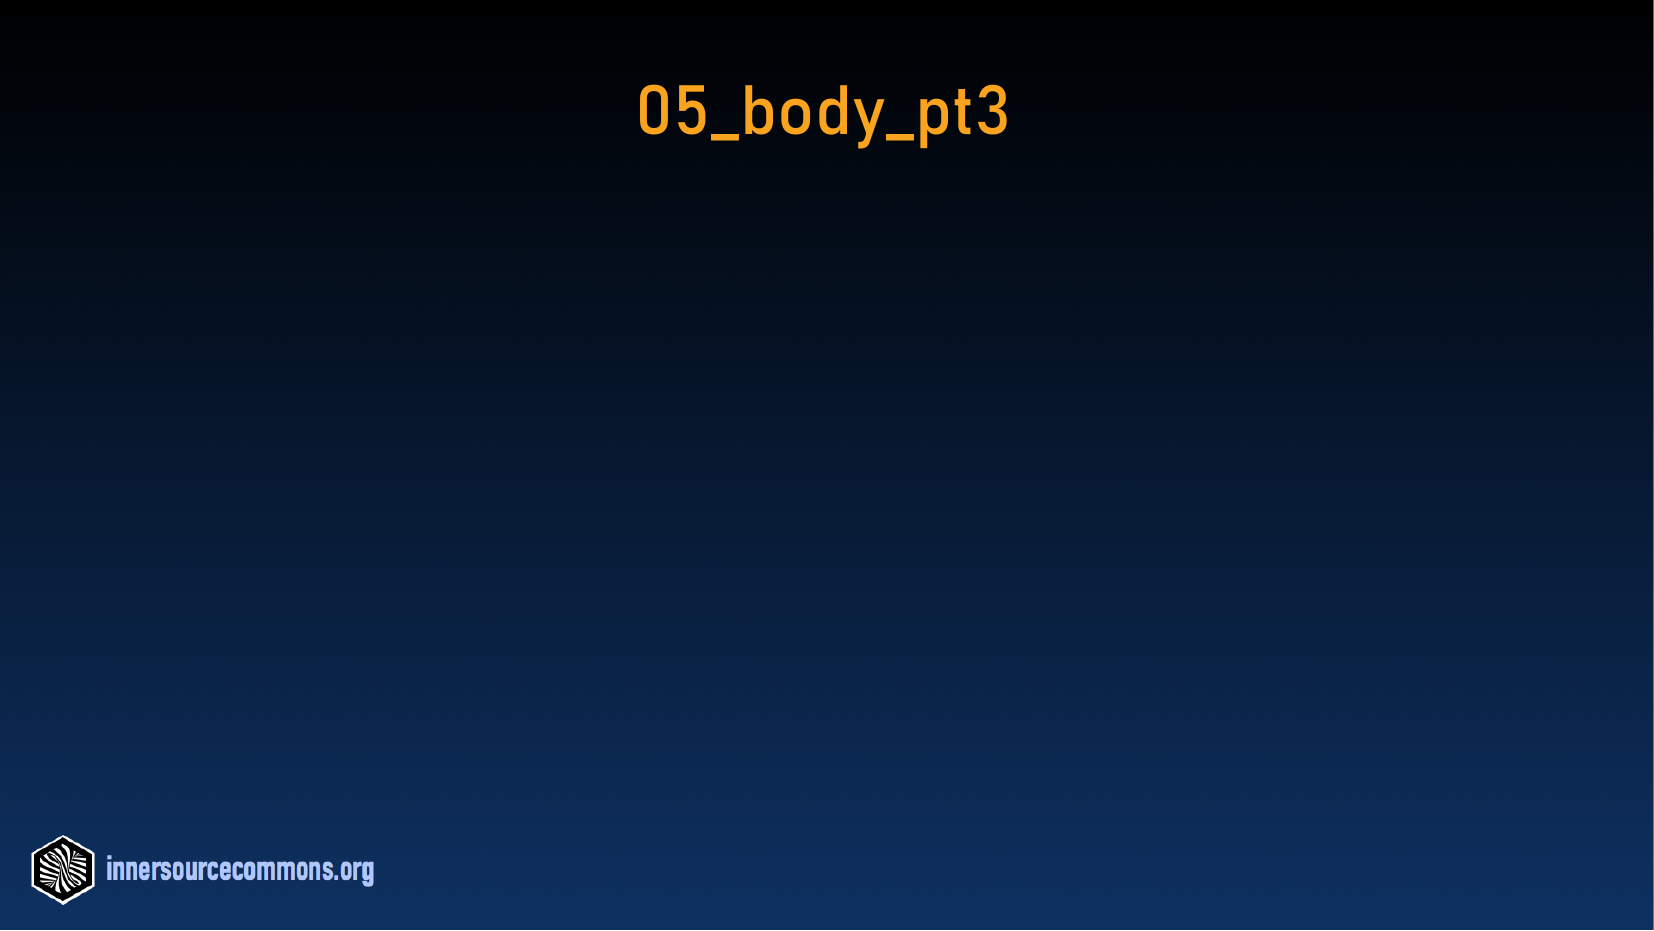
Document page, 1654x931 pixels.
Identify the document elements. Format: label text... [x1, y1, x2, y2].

picture [0, 0, 1654, 930]
title 05_body_pt3 [82, 37, 1571, 193]
